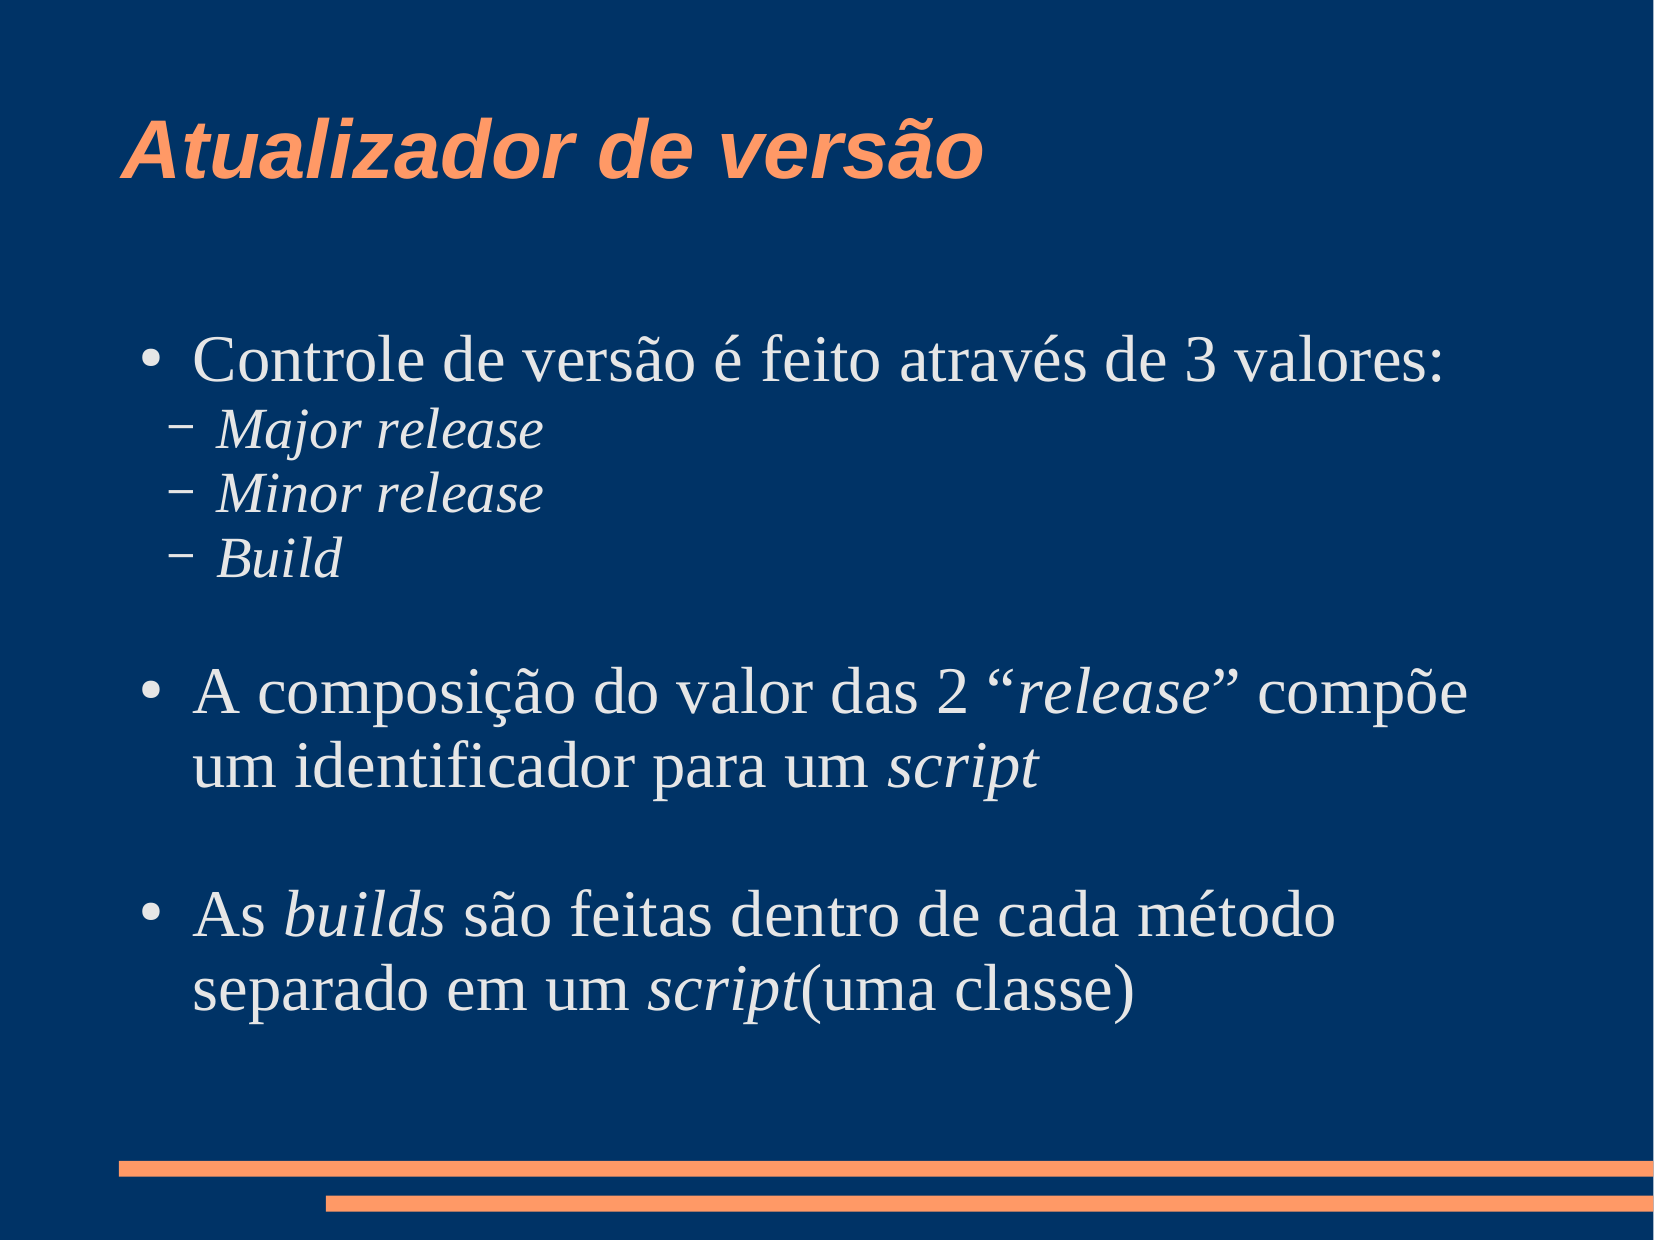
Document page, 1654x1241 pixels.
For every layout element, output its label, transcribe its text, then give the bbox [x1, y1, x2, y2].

list Controle de versão é feito através de 3 valores: Major release Minor release Build A composição do valor das 2 “release” compõe um identificador para um script As builds são feitas dentro de cada método separado em um script(uma classe) [121, 322, 1561, 1118]
title Atualizador de versão [121, 53, 1534, 246]
